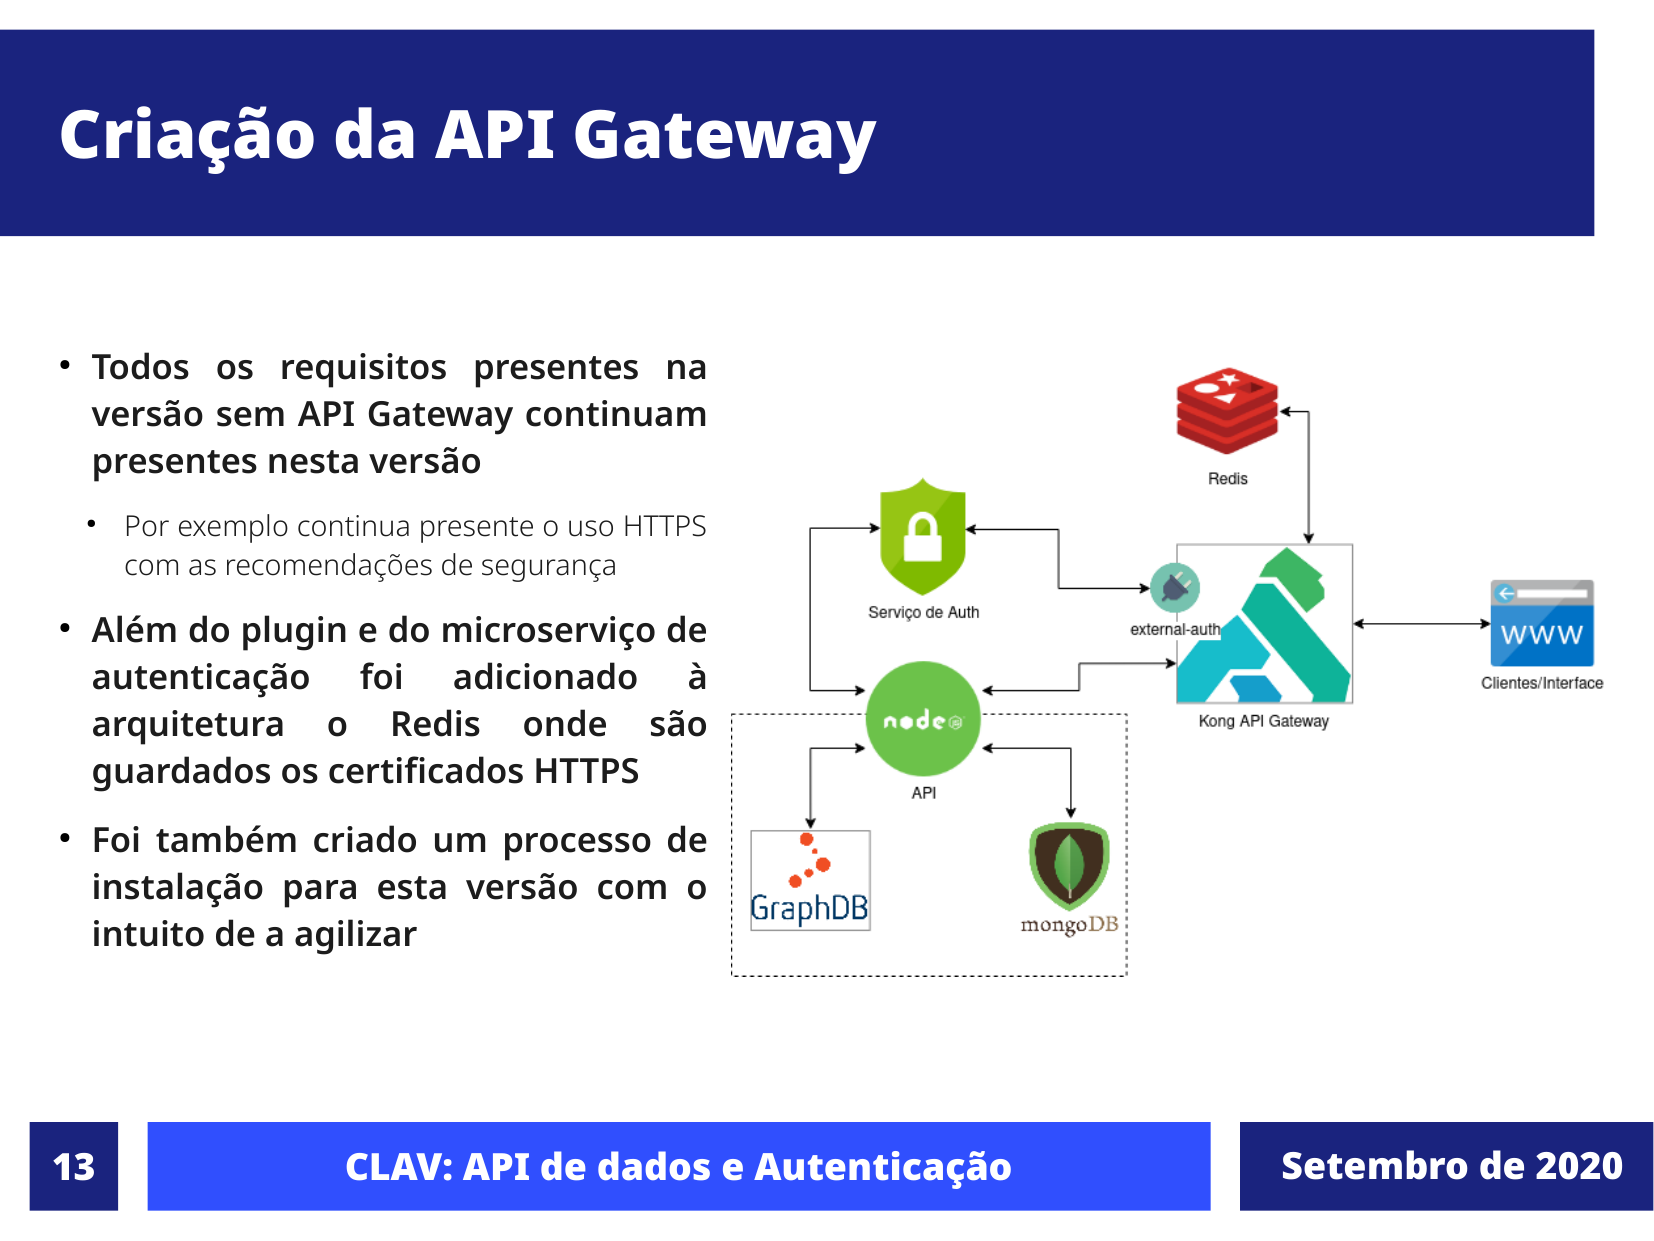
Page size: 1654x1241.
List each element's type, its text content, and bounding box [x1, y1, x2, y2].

title Criação da API Gateway [59, 59, 1595, 207]
picture [731, 360, 1605, 977]
list Todos os requisitos presentes na versão sem API Gateway continuam presentes nesta versão Por exemplo continua presente o uso HTTPS com as recomendações de segurança Além do plugin e do microserviço de autenticação foi adicionado à arquitetura o Redis onde são guardados os certificados HTTPS Foi também criado um processo de instalação para esta versão com o intuito de a agilizar [59, 342, 708, 993]
